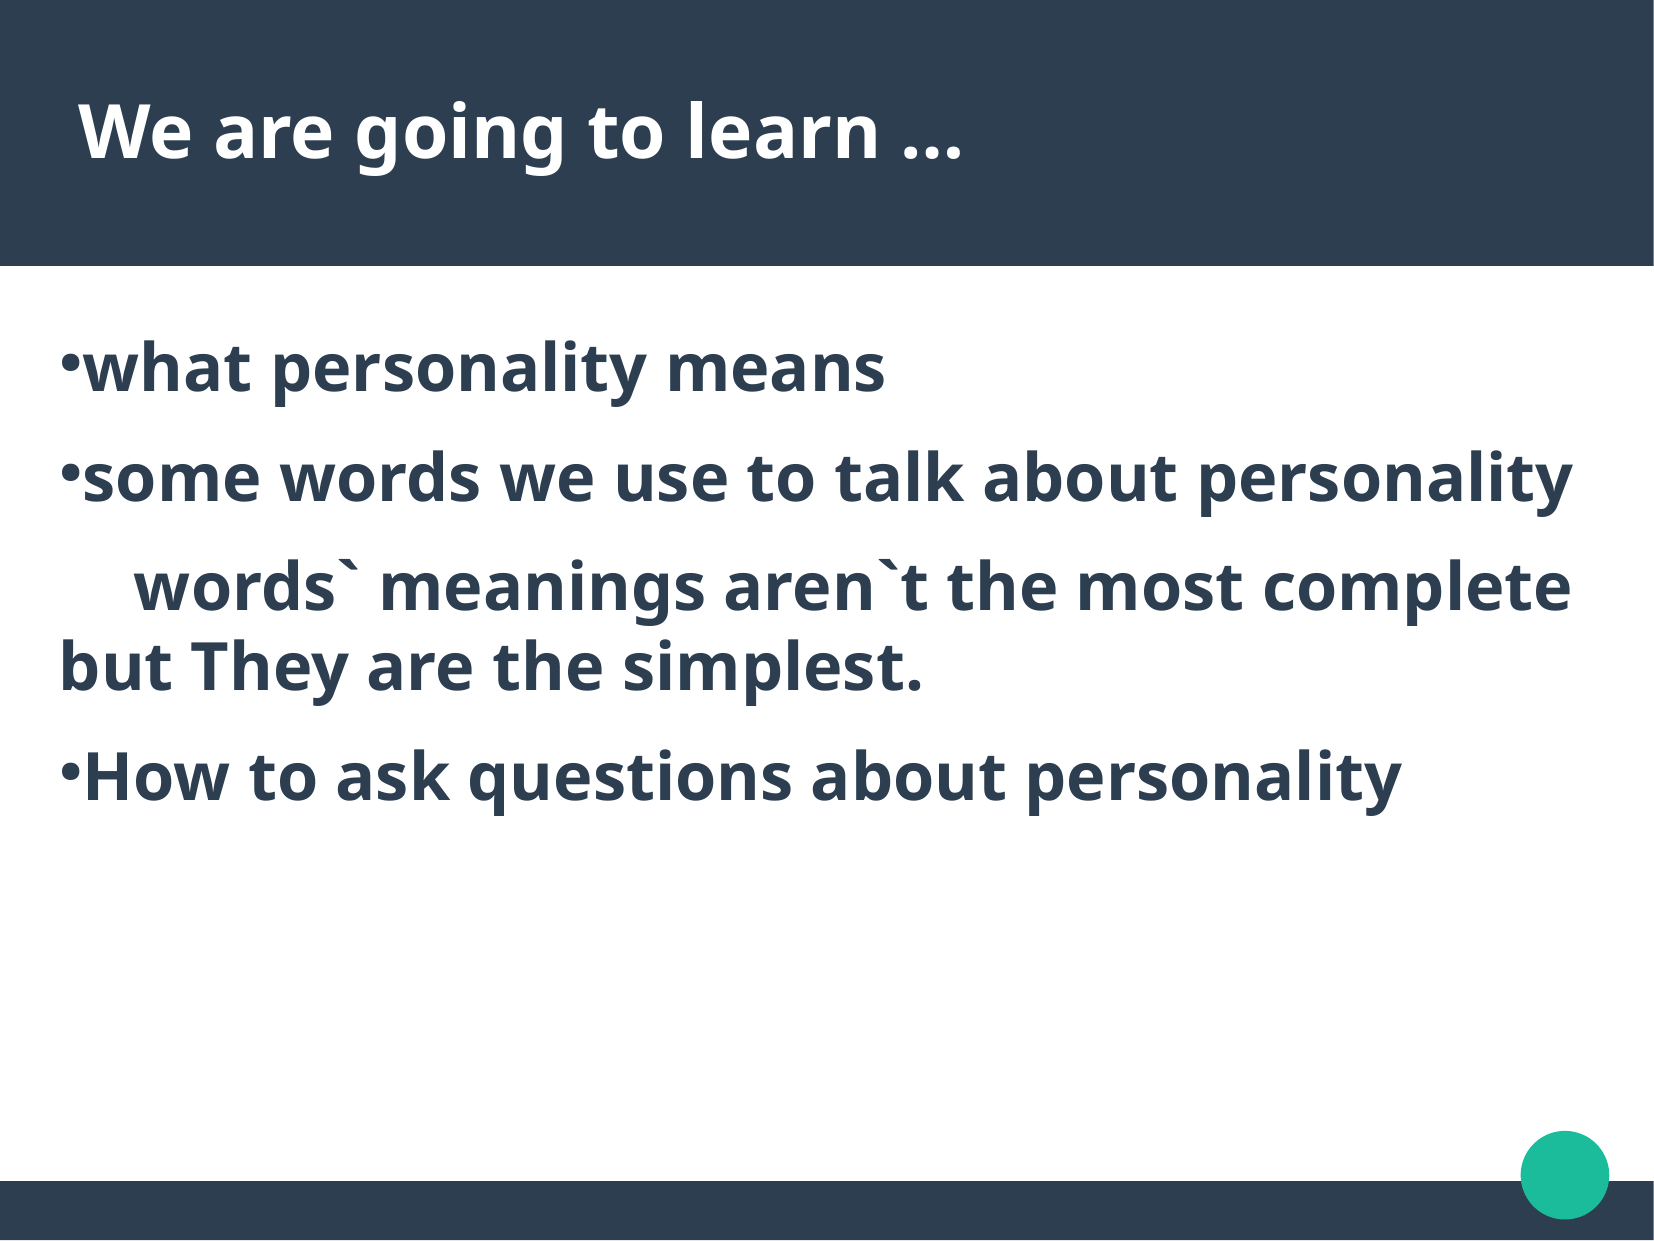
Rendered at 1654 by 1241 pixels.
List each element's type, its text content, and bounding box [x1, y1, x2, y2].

list what personality means some words we use to talk about personality words` meanings aren`t the most complete but They are the simplest. How to ask questions about personality [59, 324, 1595, 1152]
title We are going to learn … [59, 49, 1595, 207]
